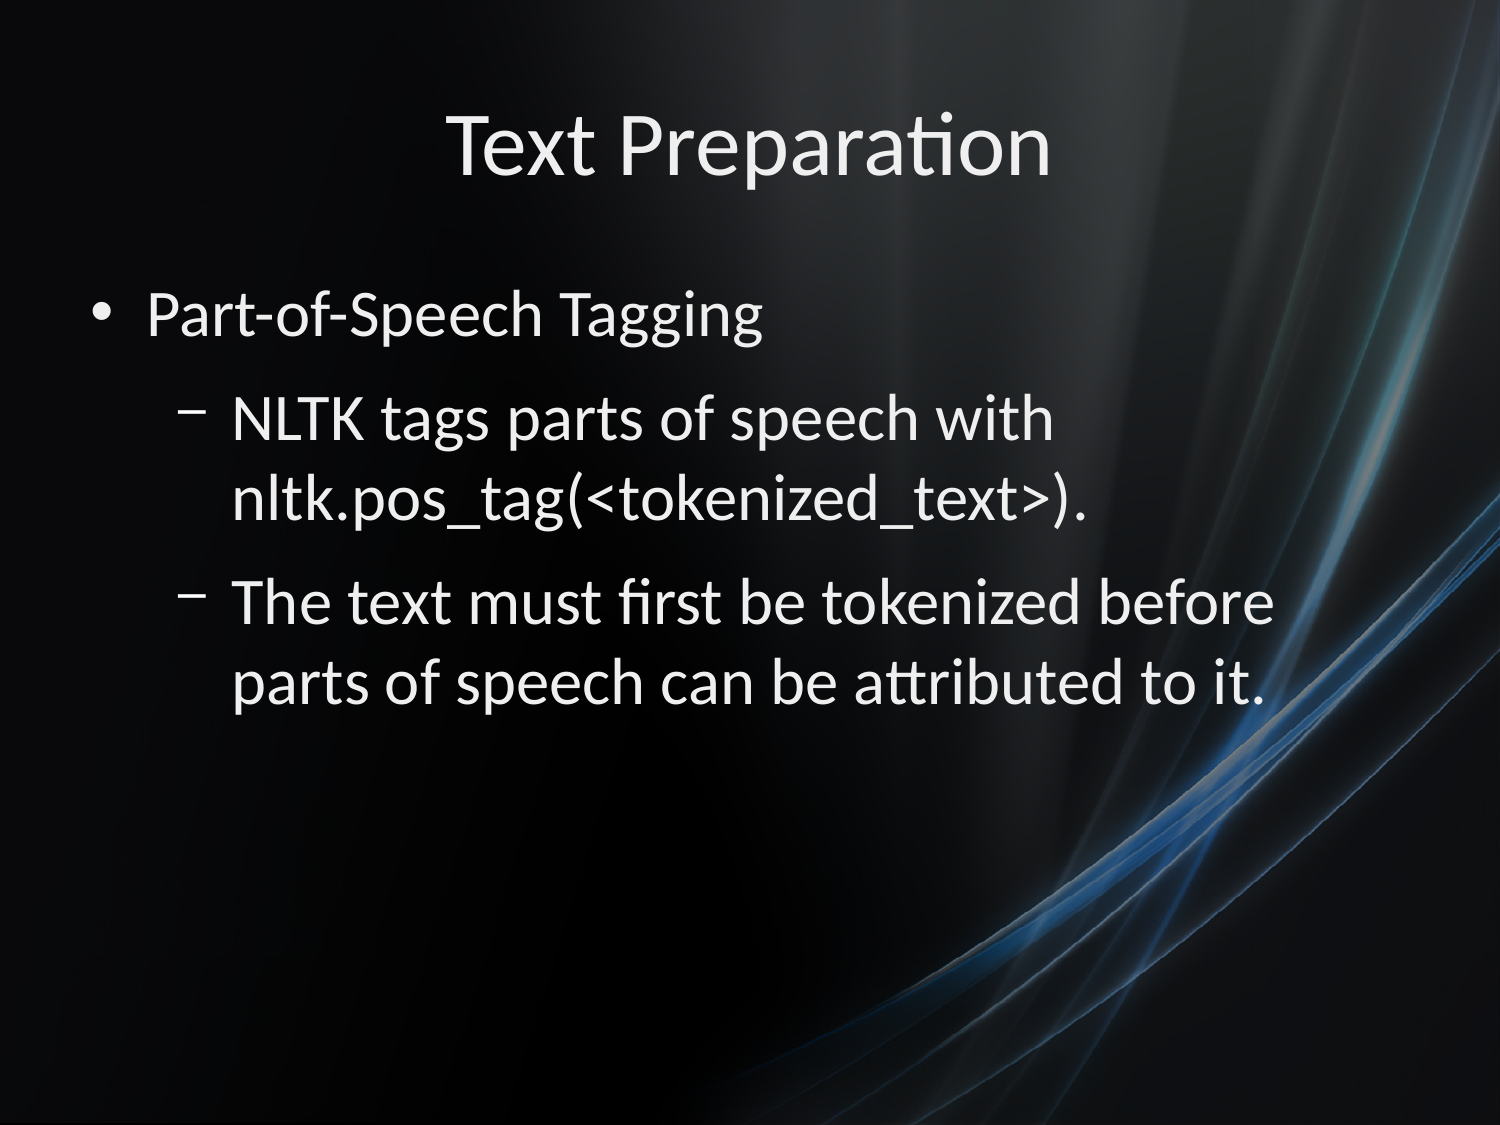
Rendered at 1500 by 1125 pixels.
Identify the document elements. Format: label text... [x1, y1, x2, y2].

title Text Preparation [75, 45, 1425, 233]
list Part-of-Speech Tagging NLTK tags parts of speech with nltk.pos_tag(<tokenized_text>). The text must first be tokenized before parts of speech can be attributed to it. [75, 262, 1425, 1005]
text_box [0, 0, 1500, 1125]
